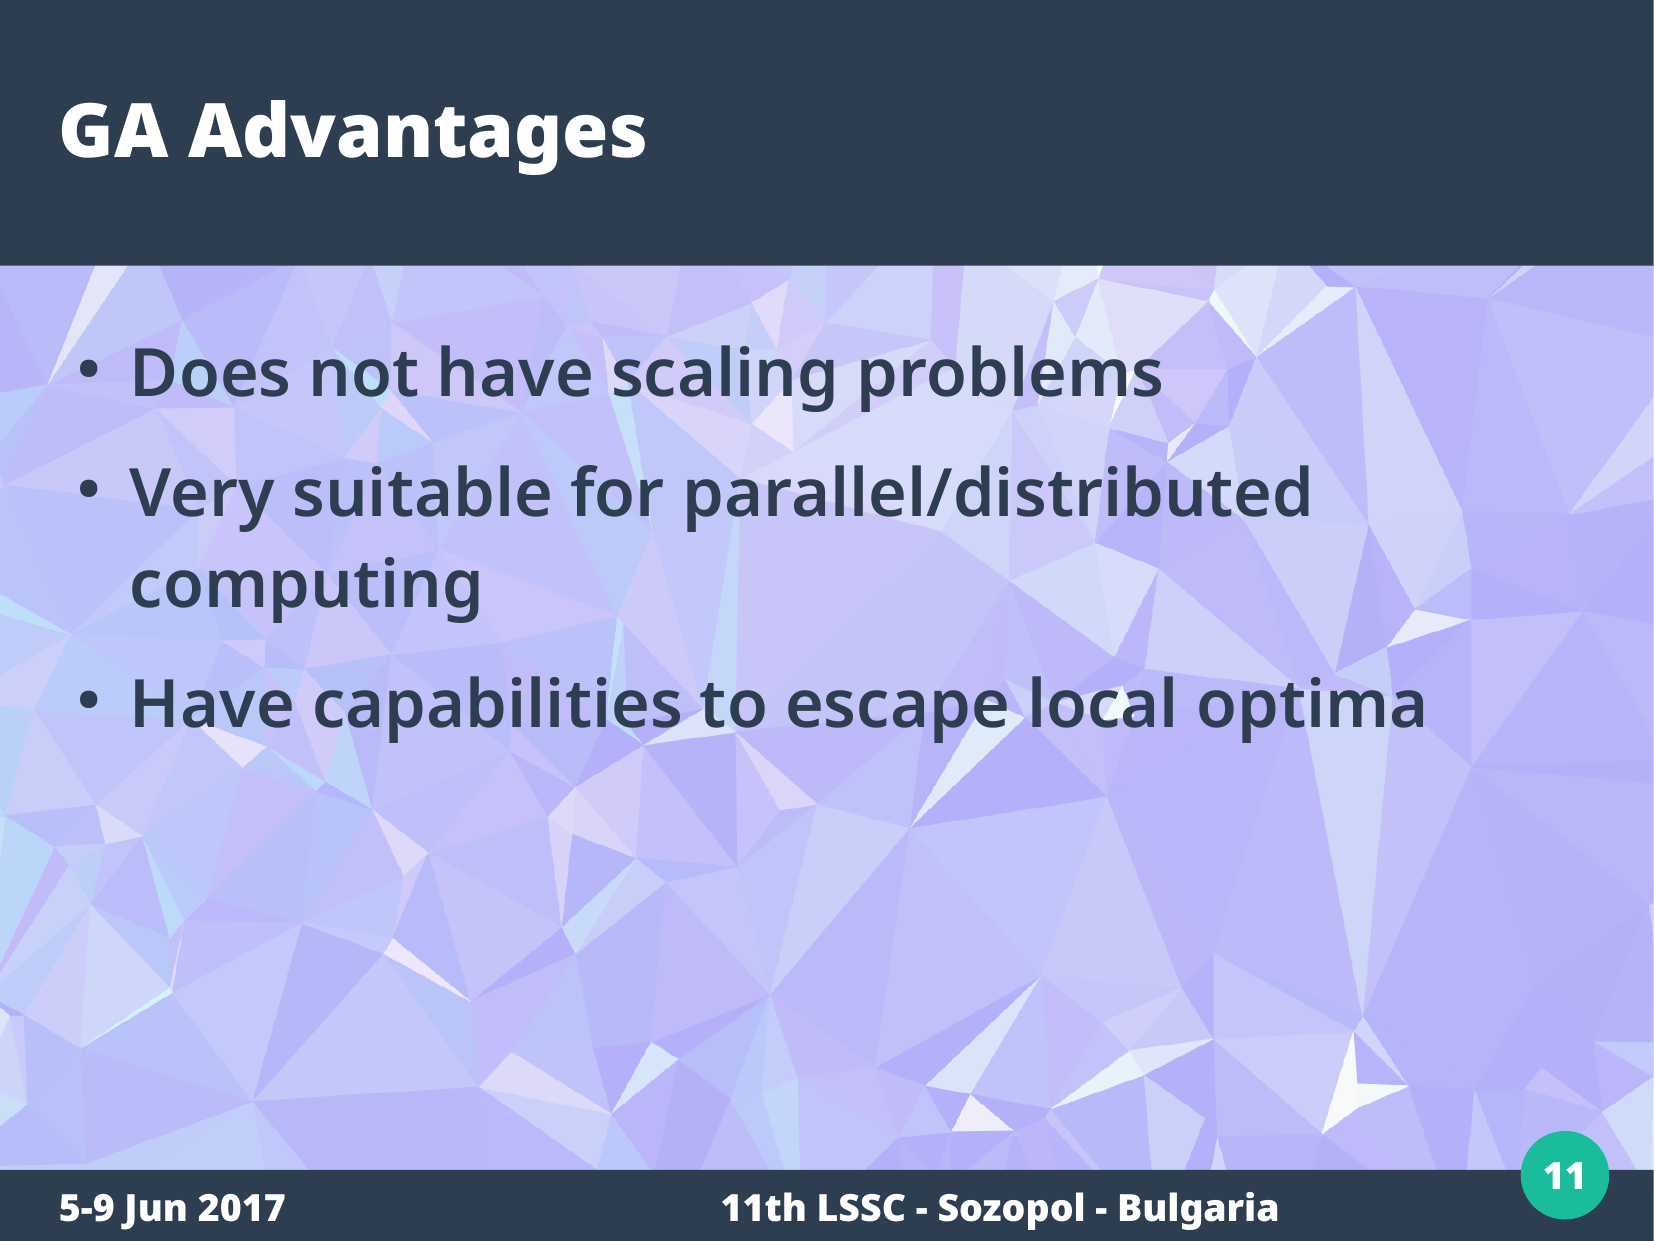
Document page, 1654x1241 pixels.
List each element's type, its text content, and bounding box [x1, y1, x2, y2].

title GA Advantages [59, 49, 1595, 207]
picture [0, 266, 1654, 1169]
list Does not have scaling problems Very suitable for parallel/distributed computing Have capabilities to escape local optima [59, 324, 1595, 1152]
